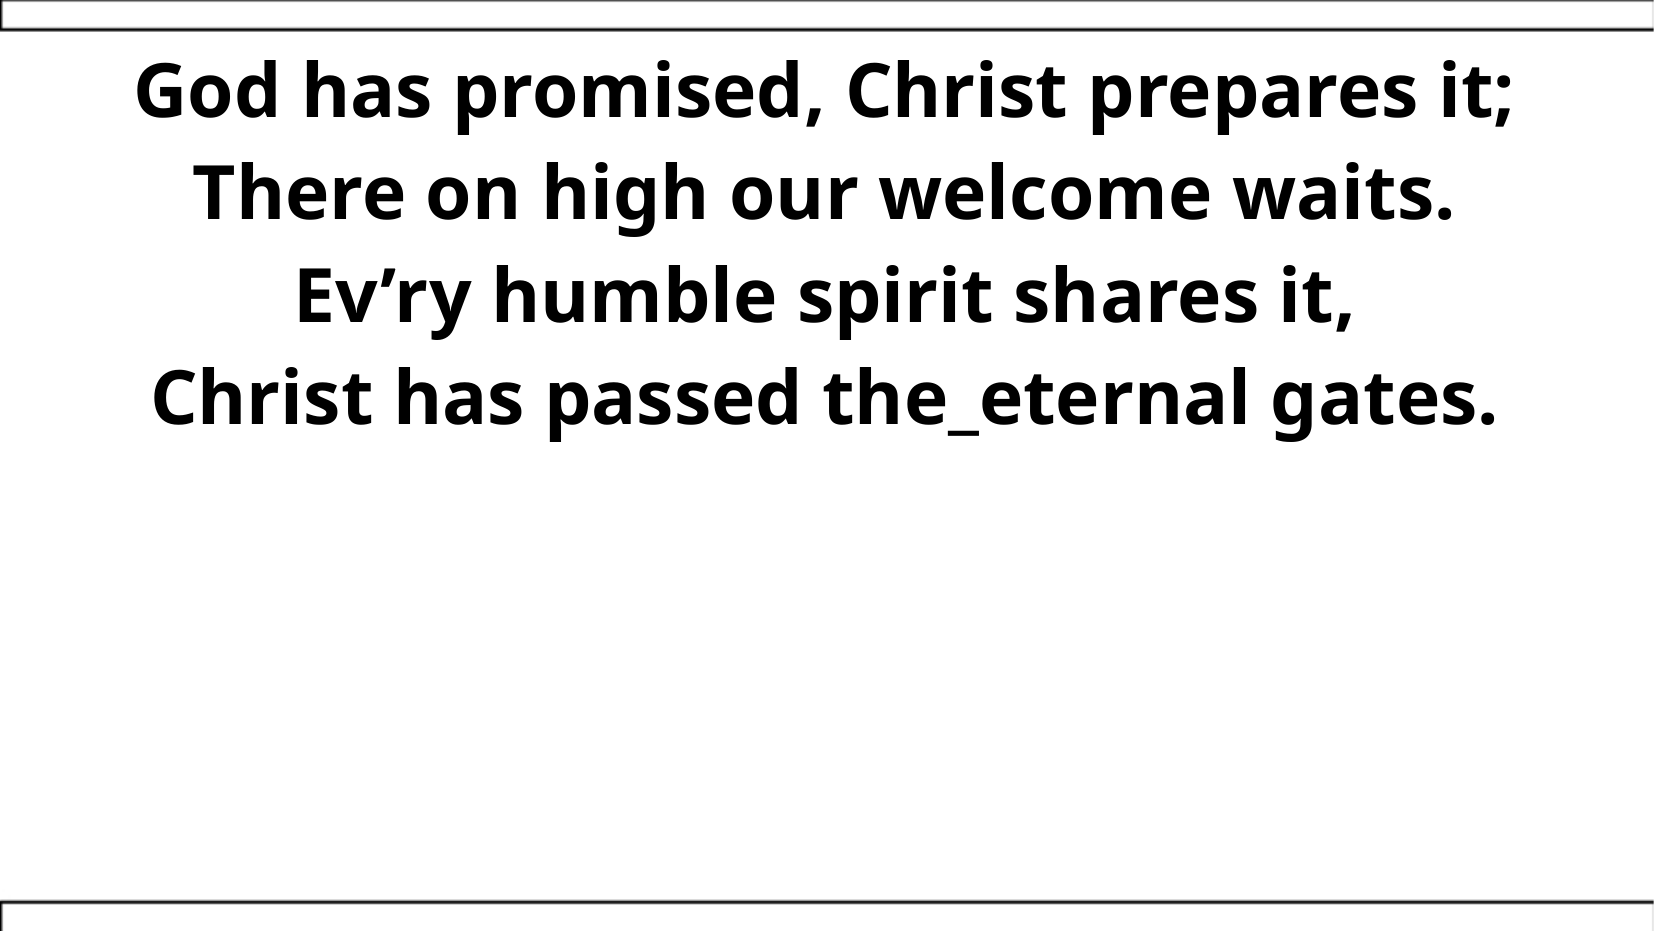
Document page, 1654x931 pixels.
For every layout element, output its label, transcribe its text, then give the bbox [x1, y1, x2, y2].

text_box God has promised, Christ prepares it; There on high our welcome waits. Ev’ry humble spirit shares it, Christ has passed the_eternal gates. [90, 30, 1561, 445]
picture [0, 0, 1654, 931]
